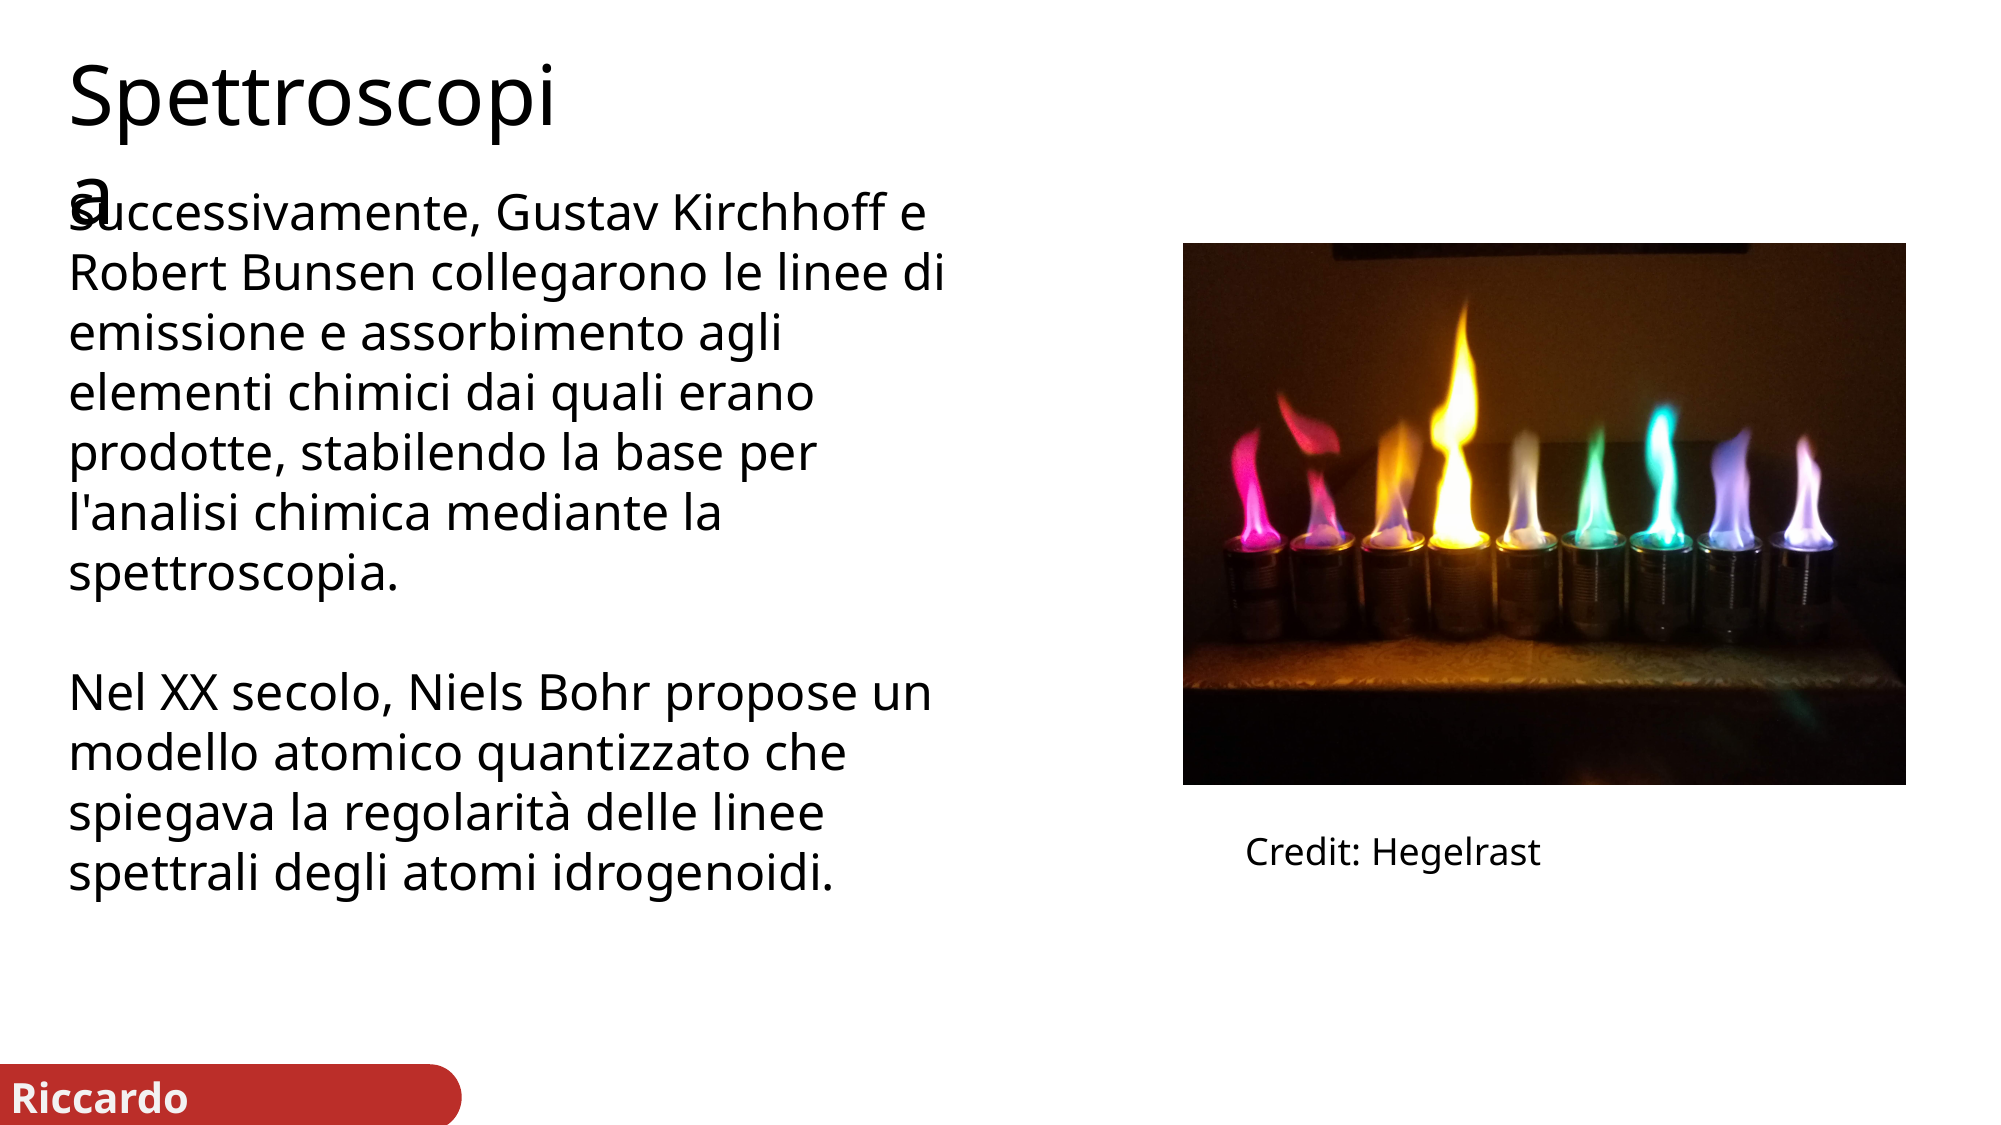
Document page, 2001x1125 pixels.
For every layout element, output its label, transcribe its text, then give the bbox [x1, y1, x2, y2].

text_box Successivamente, Gustav Kirchhoff e Robert Bunsen collegarono le linee di emissione e assorbimento agli elementi chimici dai quali erano prodotte, stabilendo la base per l'analisi chimica mediante la spettroscopia. Nel XX secolo, Niels Bohr propose un modello atomico quantizzato che spiegava la regolarità delle linee spettrali degli atomi idrogenoidi. [53, 173, 1000, 855]
text_box Credit: Hegelrast [1230, 820, 1918, 882]
text_box Riccardo Peltretti [0, 1064, 368, 1125]
picture [1183, 243, 1906, 785]
text_box Spettroscopia [53, 34, 597, 151]
text_box [368, 1064, 462, 1125]
